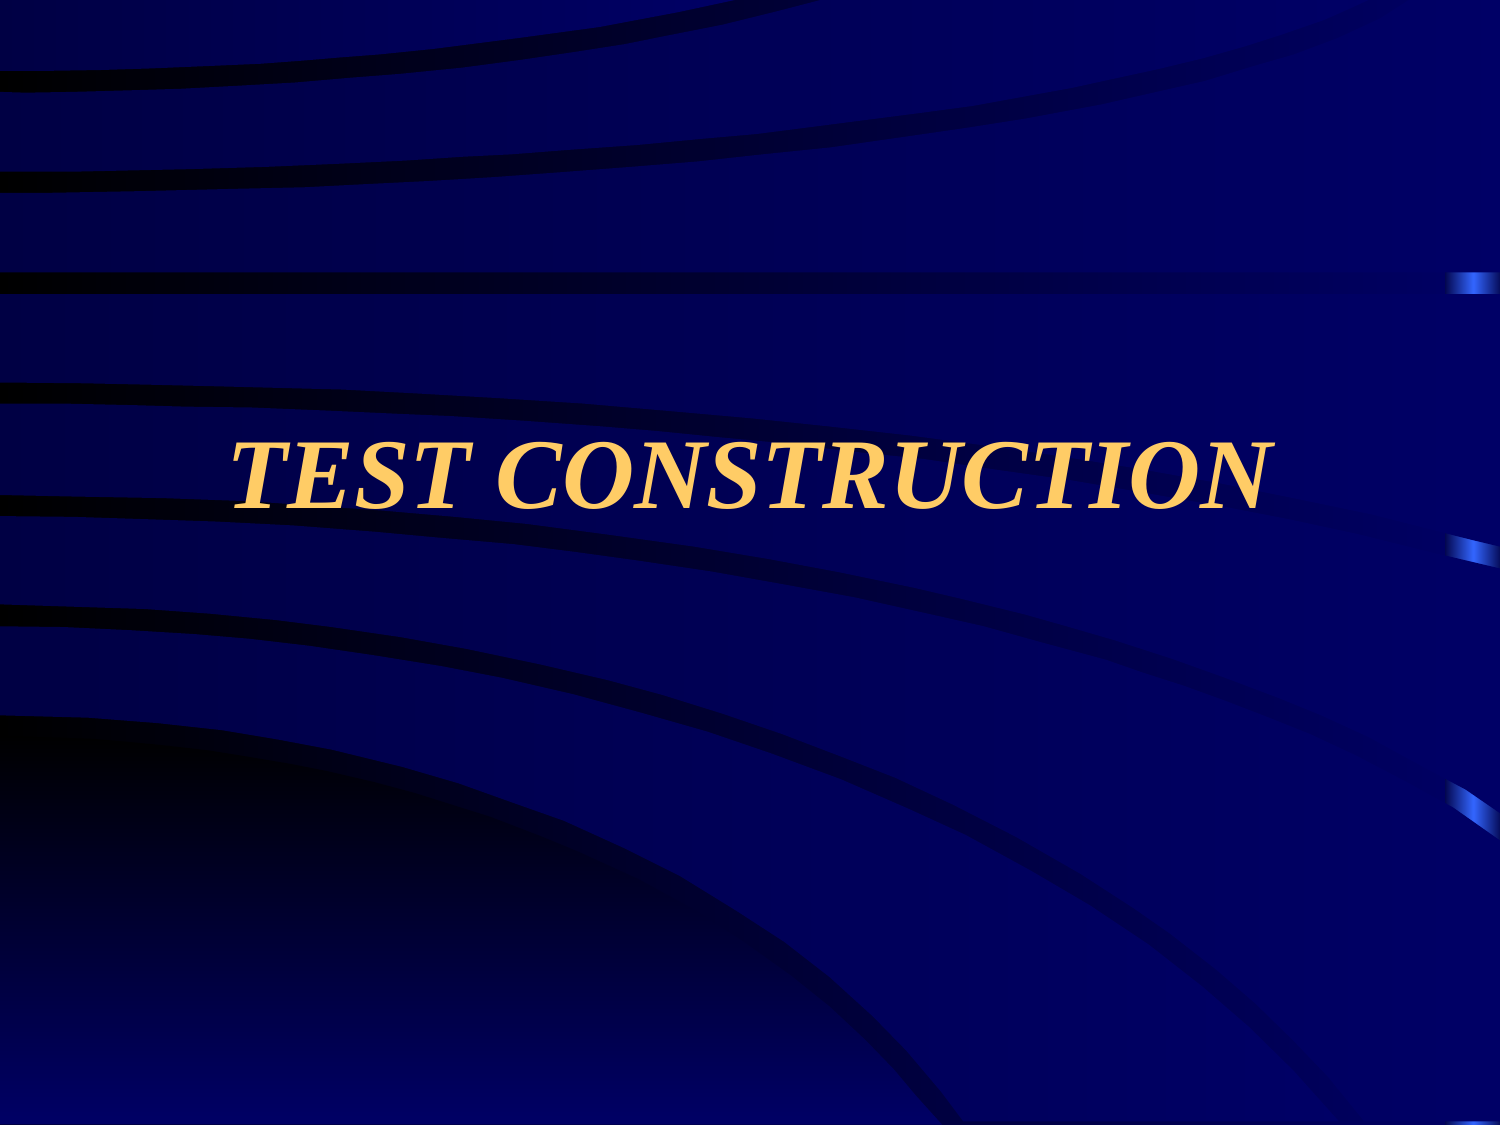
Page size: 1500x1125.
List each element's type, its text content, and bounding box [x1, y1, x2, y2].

title TEST CONSTRUCTION [112, 374, 1388, 563]
